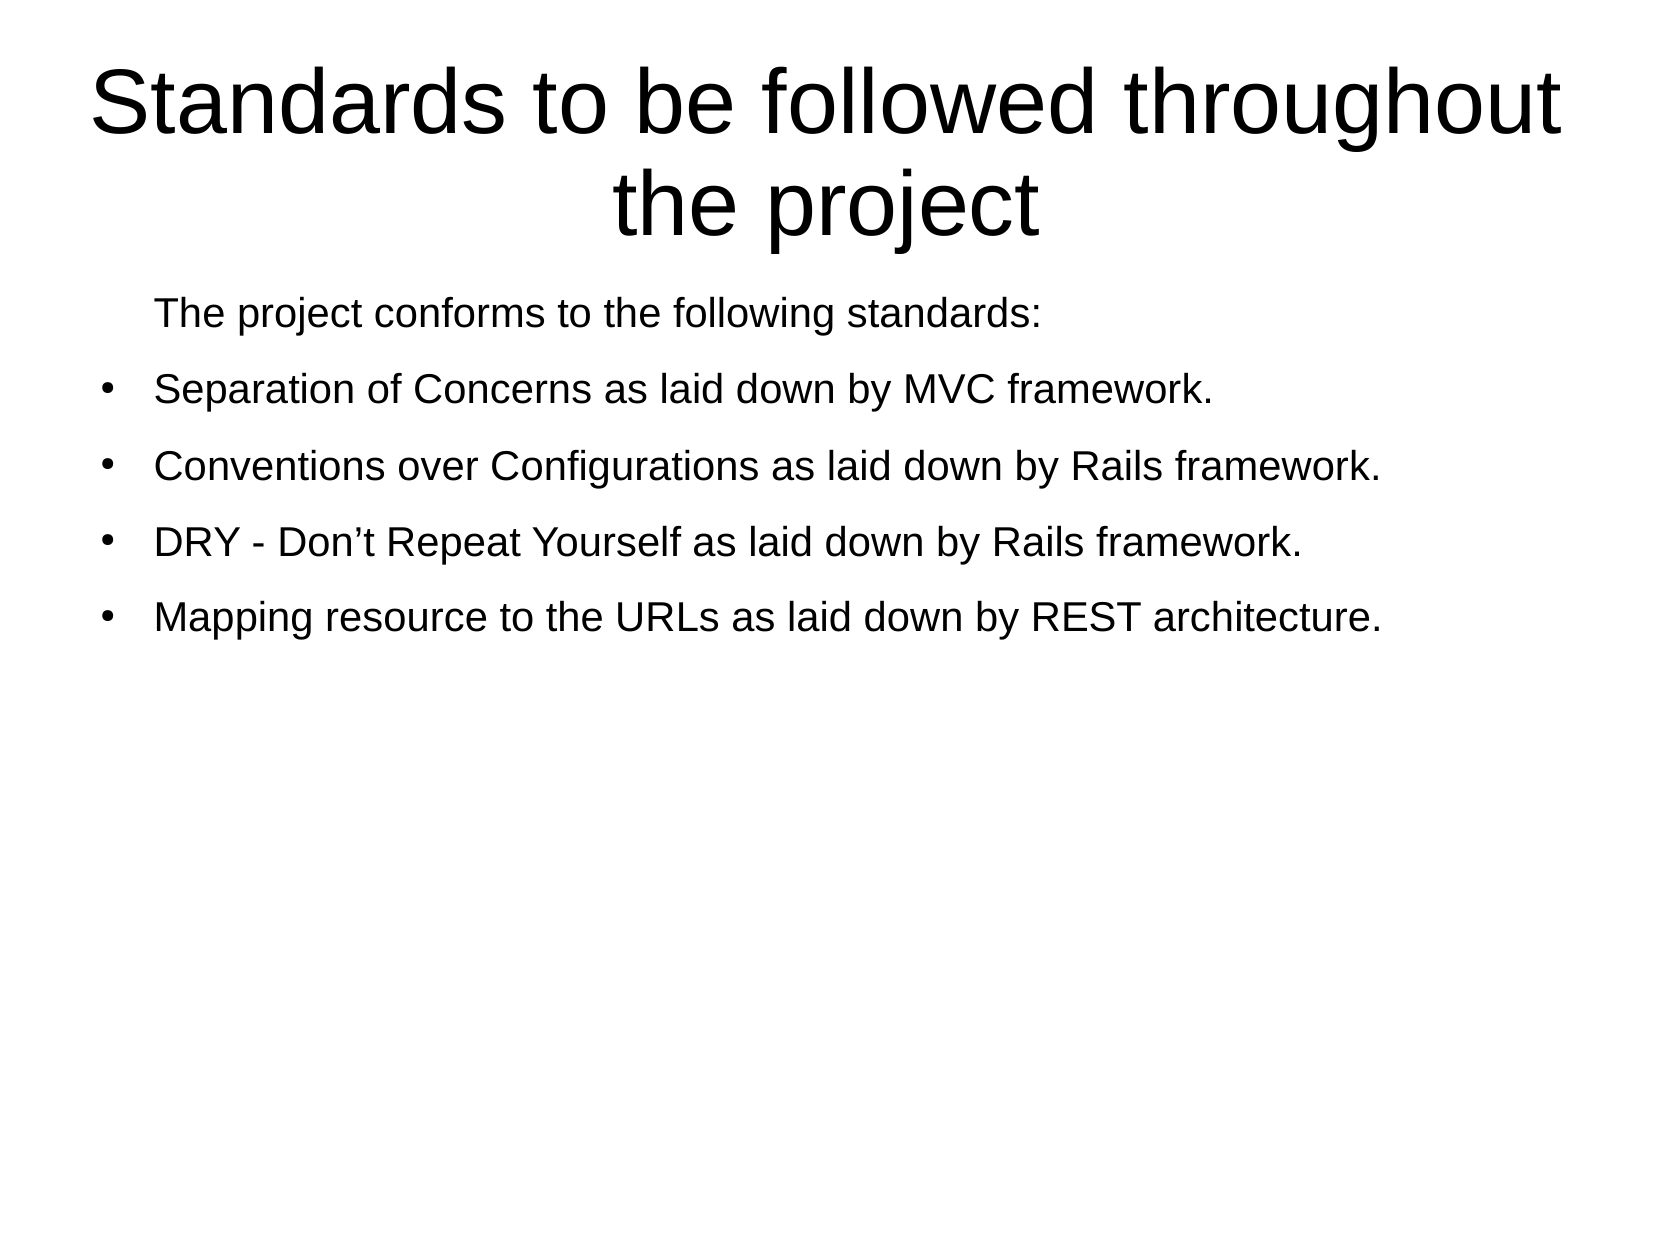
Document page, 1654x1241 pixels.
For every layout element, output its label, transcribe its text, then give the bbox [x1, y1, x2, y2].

title Standards to be followed throughout the project [82, 49, 1571, 257]
list The project conforms to the following standards: Separation of Concerns as laid down by MVC framework. Conventions over Configurations as laid down by Rails framework. DRY - Don’t Repeat Yourself as laid down by Rails framework. Mapping resource to the URLs as laid down by REST architecture. [82, 290, 1571, 1010]
